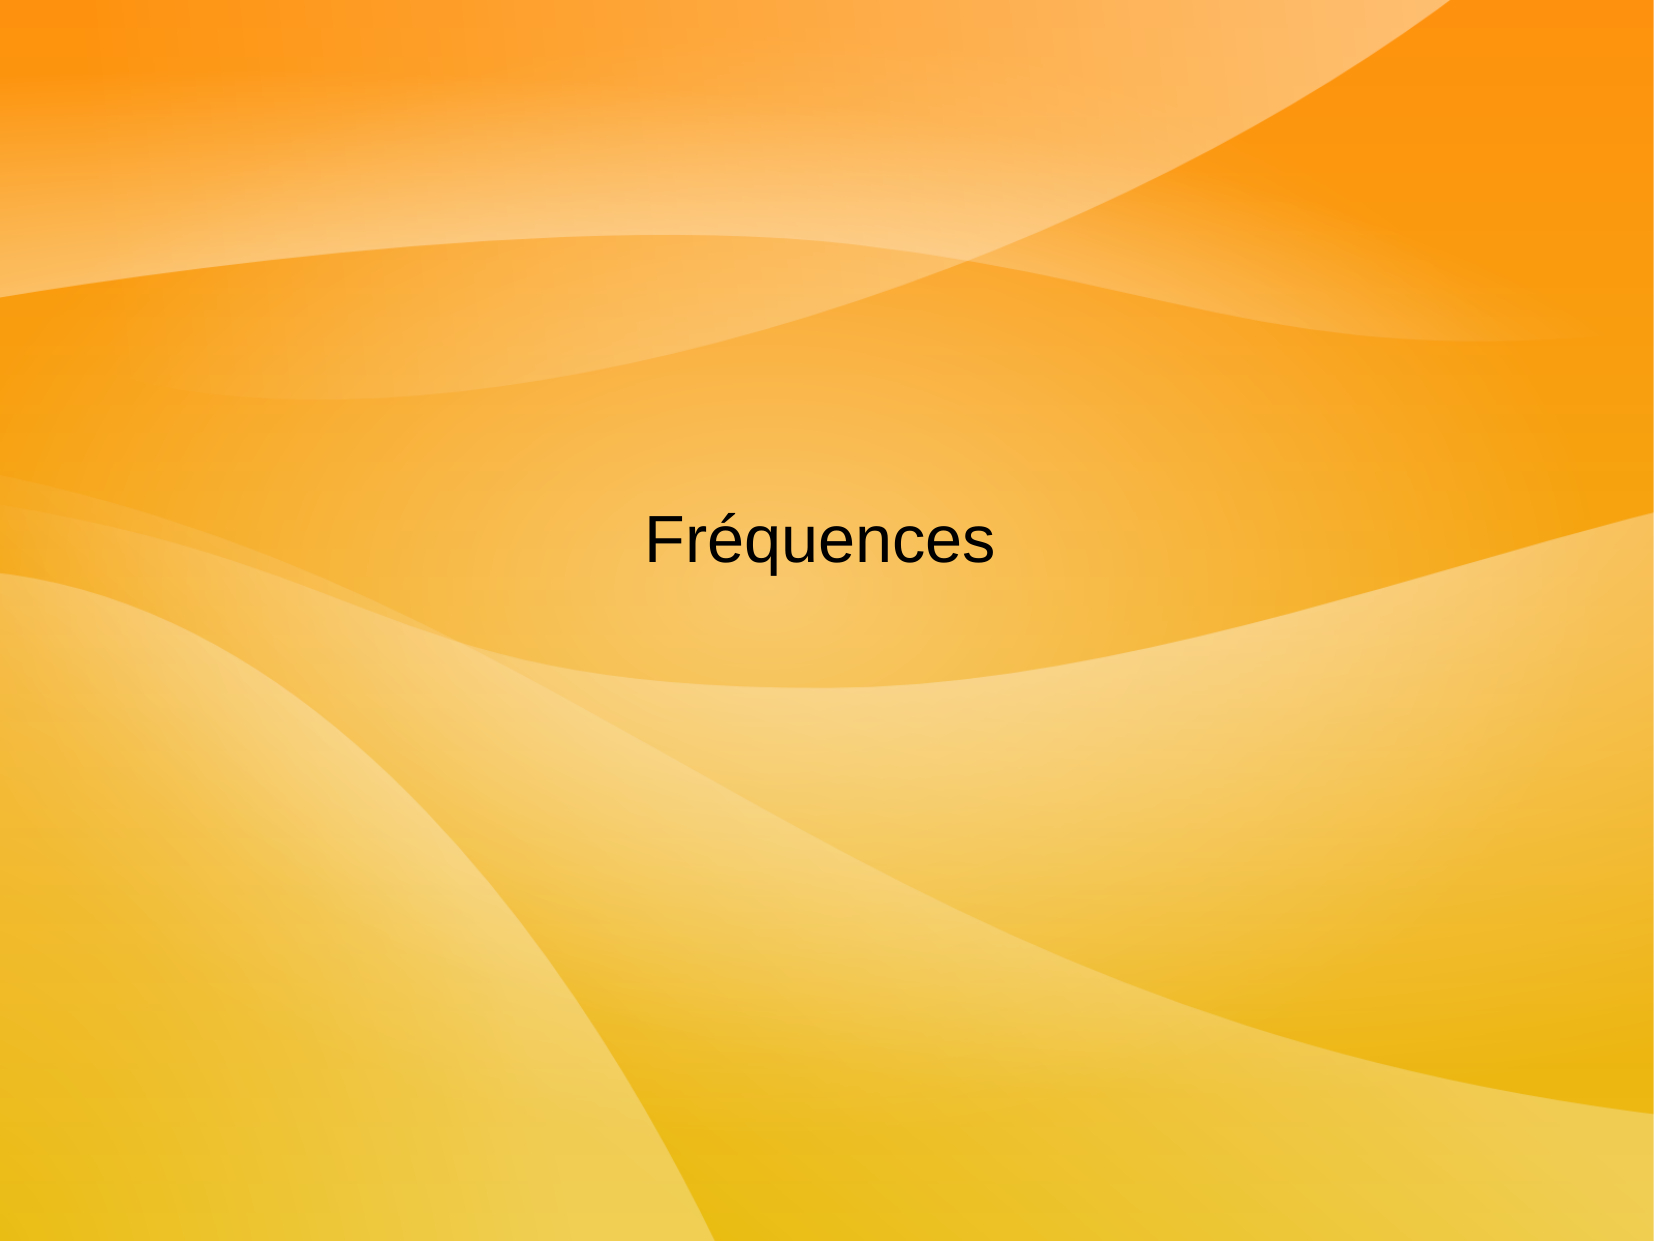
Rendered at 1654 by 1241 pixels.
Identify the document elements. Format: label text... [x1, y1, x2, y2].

picture [0, 0, 1654, 1241]
subtitle Fréquences [76, 59, 1565, 1019]
